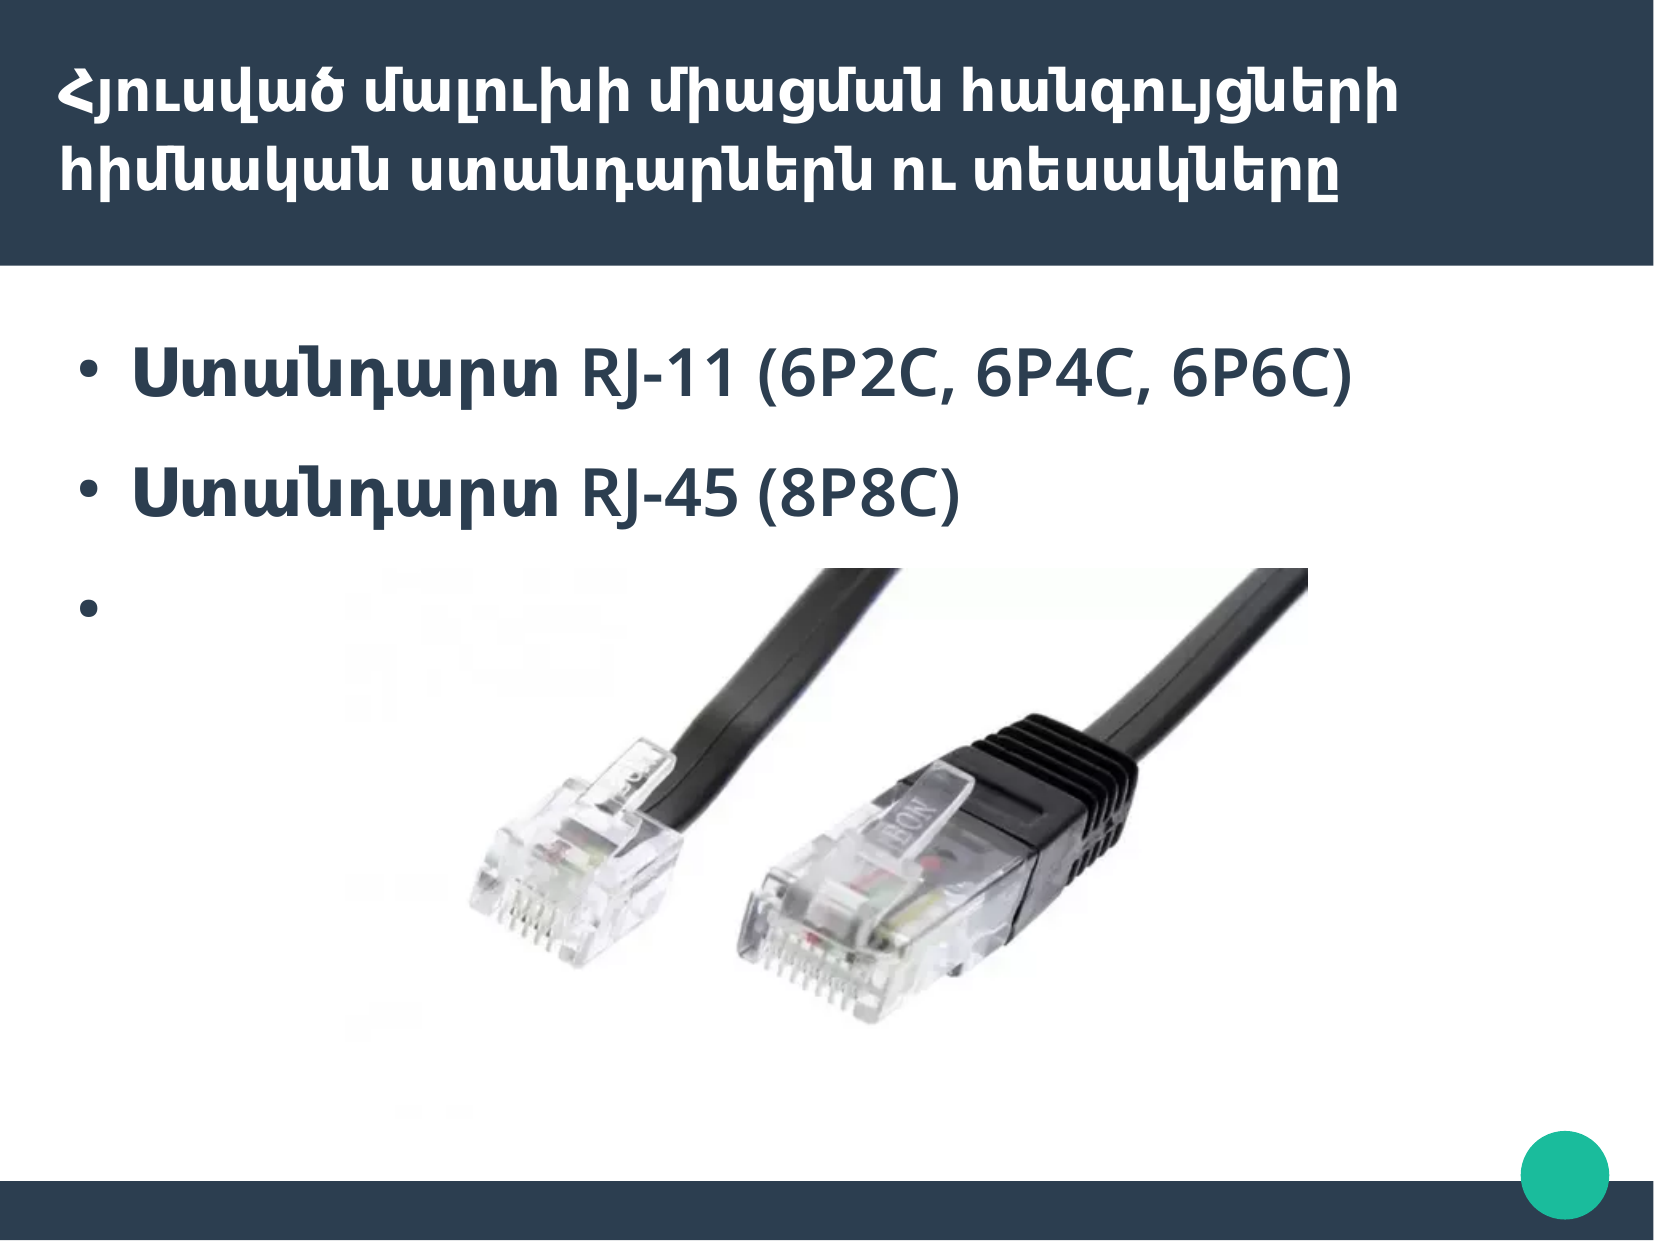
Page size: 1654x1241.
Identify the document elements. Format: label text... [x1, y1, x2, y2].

list Ստանդարտ RJ-11 (6P2C, 6P4C, 6P6C) Ստանդարտ RJ-45 (8P8C) [59, 324, 1595, 1152]
picture [345, 568, 1308, 1126]
title Հյուսված մալուխի միացման հանգույցների հիմնական ստանդարներն ու տեսակները [59, 49, 1595, 207]
